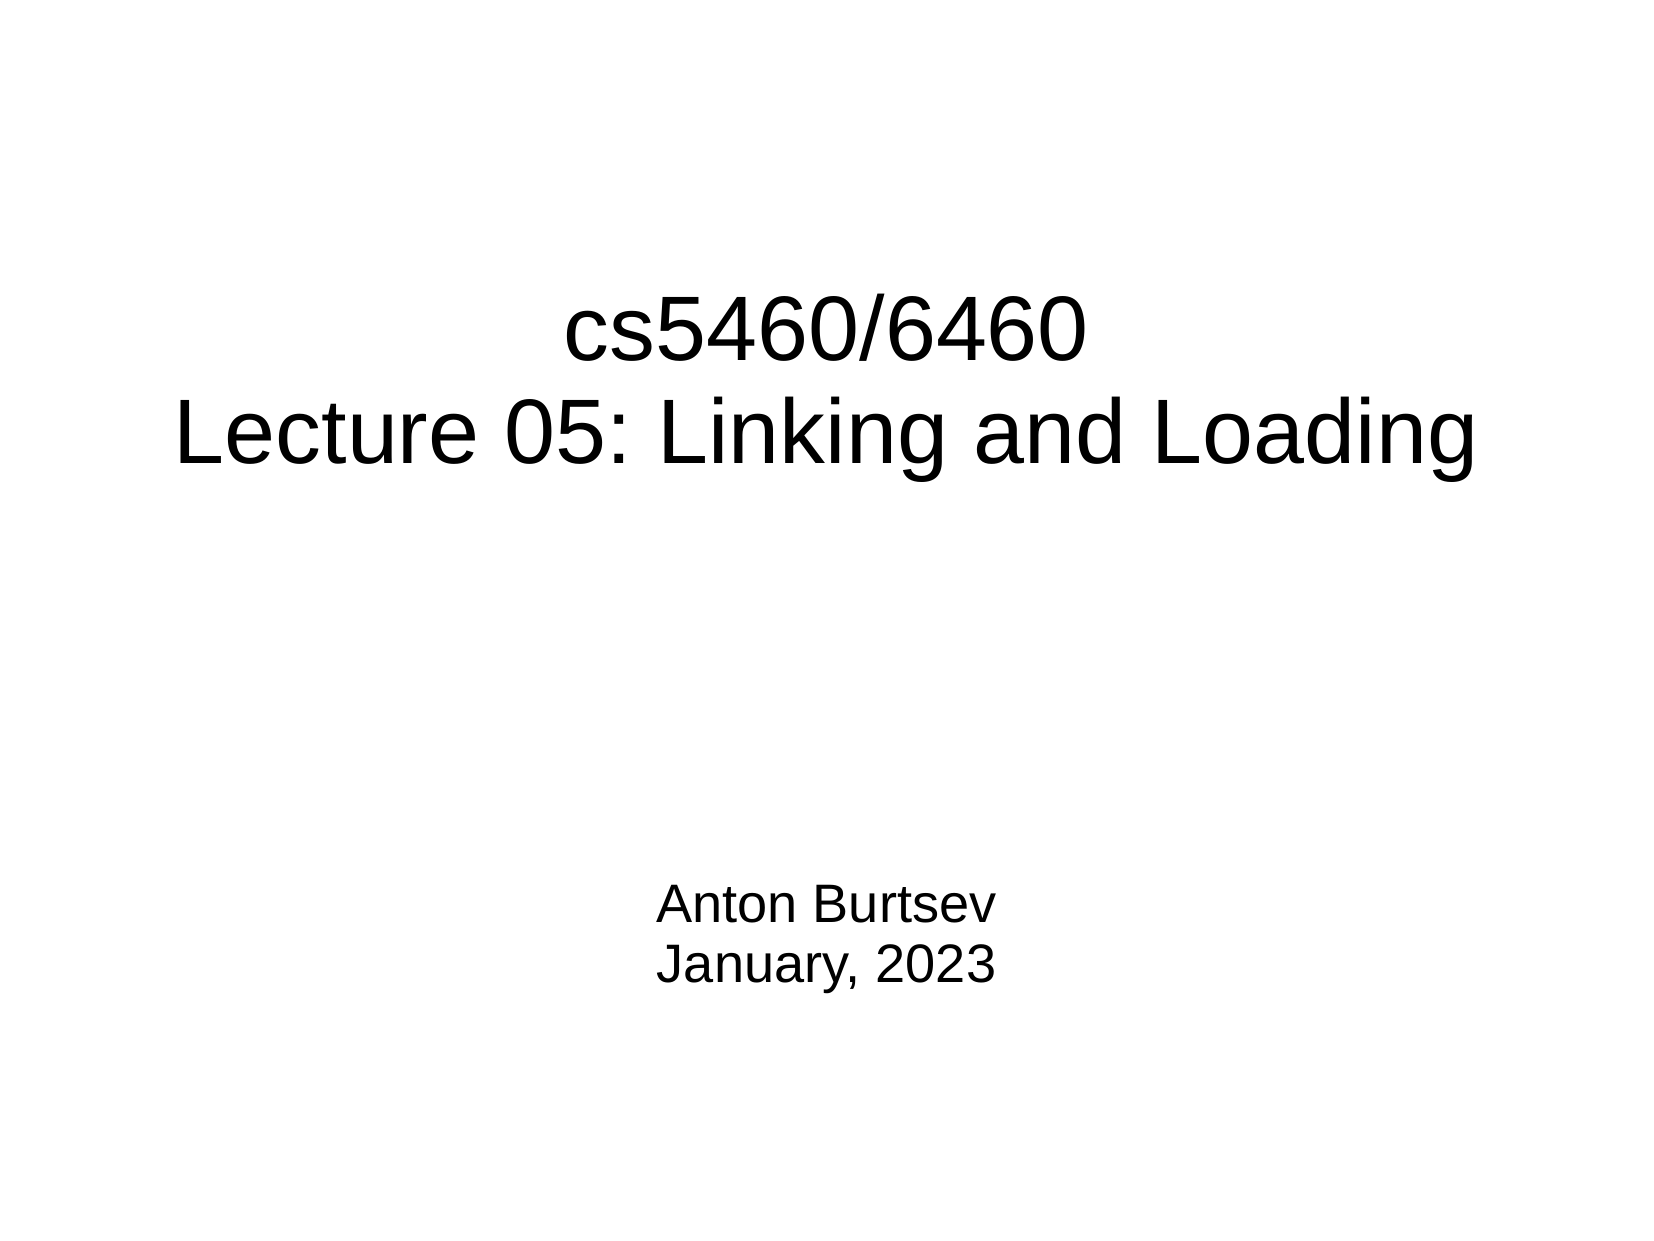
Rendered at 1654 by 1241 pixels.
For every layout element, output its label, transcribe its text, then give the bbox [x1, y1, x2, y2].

title cs5460/6460 Lecture 05: Linking and Loading [82, 113, 1571, 637]
subtitle Anton Burtsev January, 2023 [82, 637, 1571, 1109]
